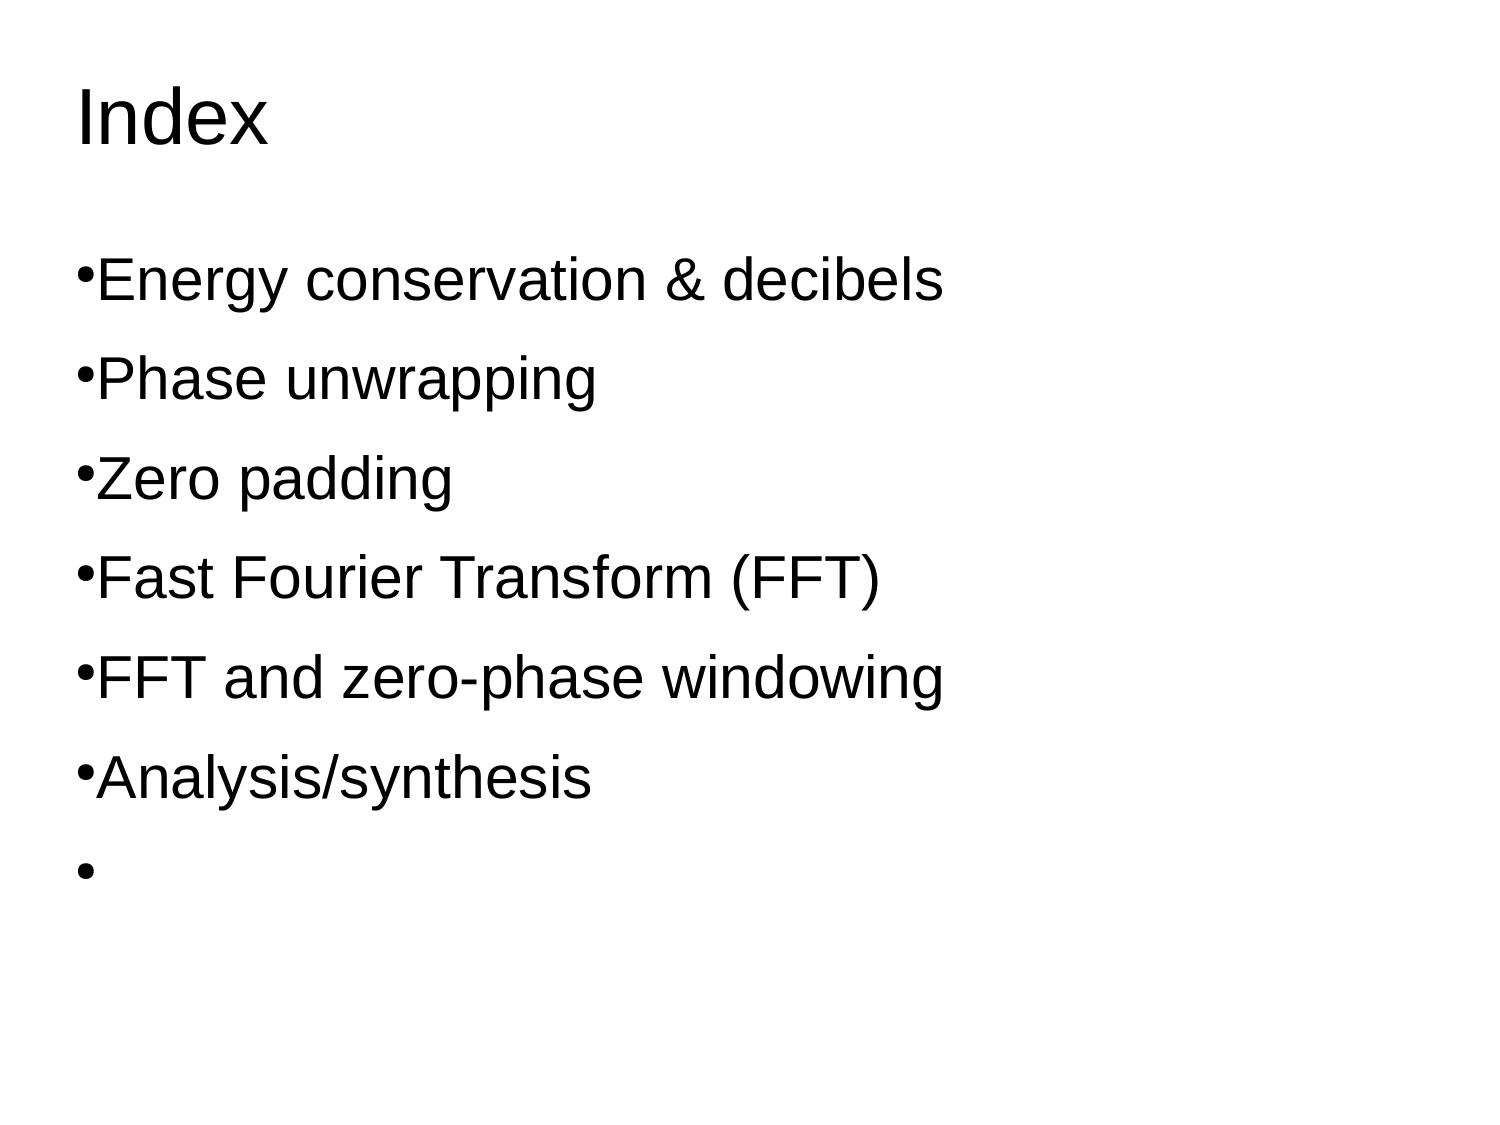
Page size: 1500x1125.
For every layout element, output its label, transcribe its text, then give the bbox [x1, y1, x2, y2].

list Energy conservation & decibels Phase unwrapping Zero padding Fast Fourier Transform (FFT) FFT and zero-phase windowing Analysis/synthesis [75, 239, 1441, 1036]
title Index [75, 44, 1425, 180]
